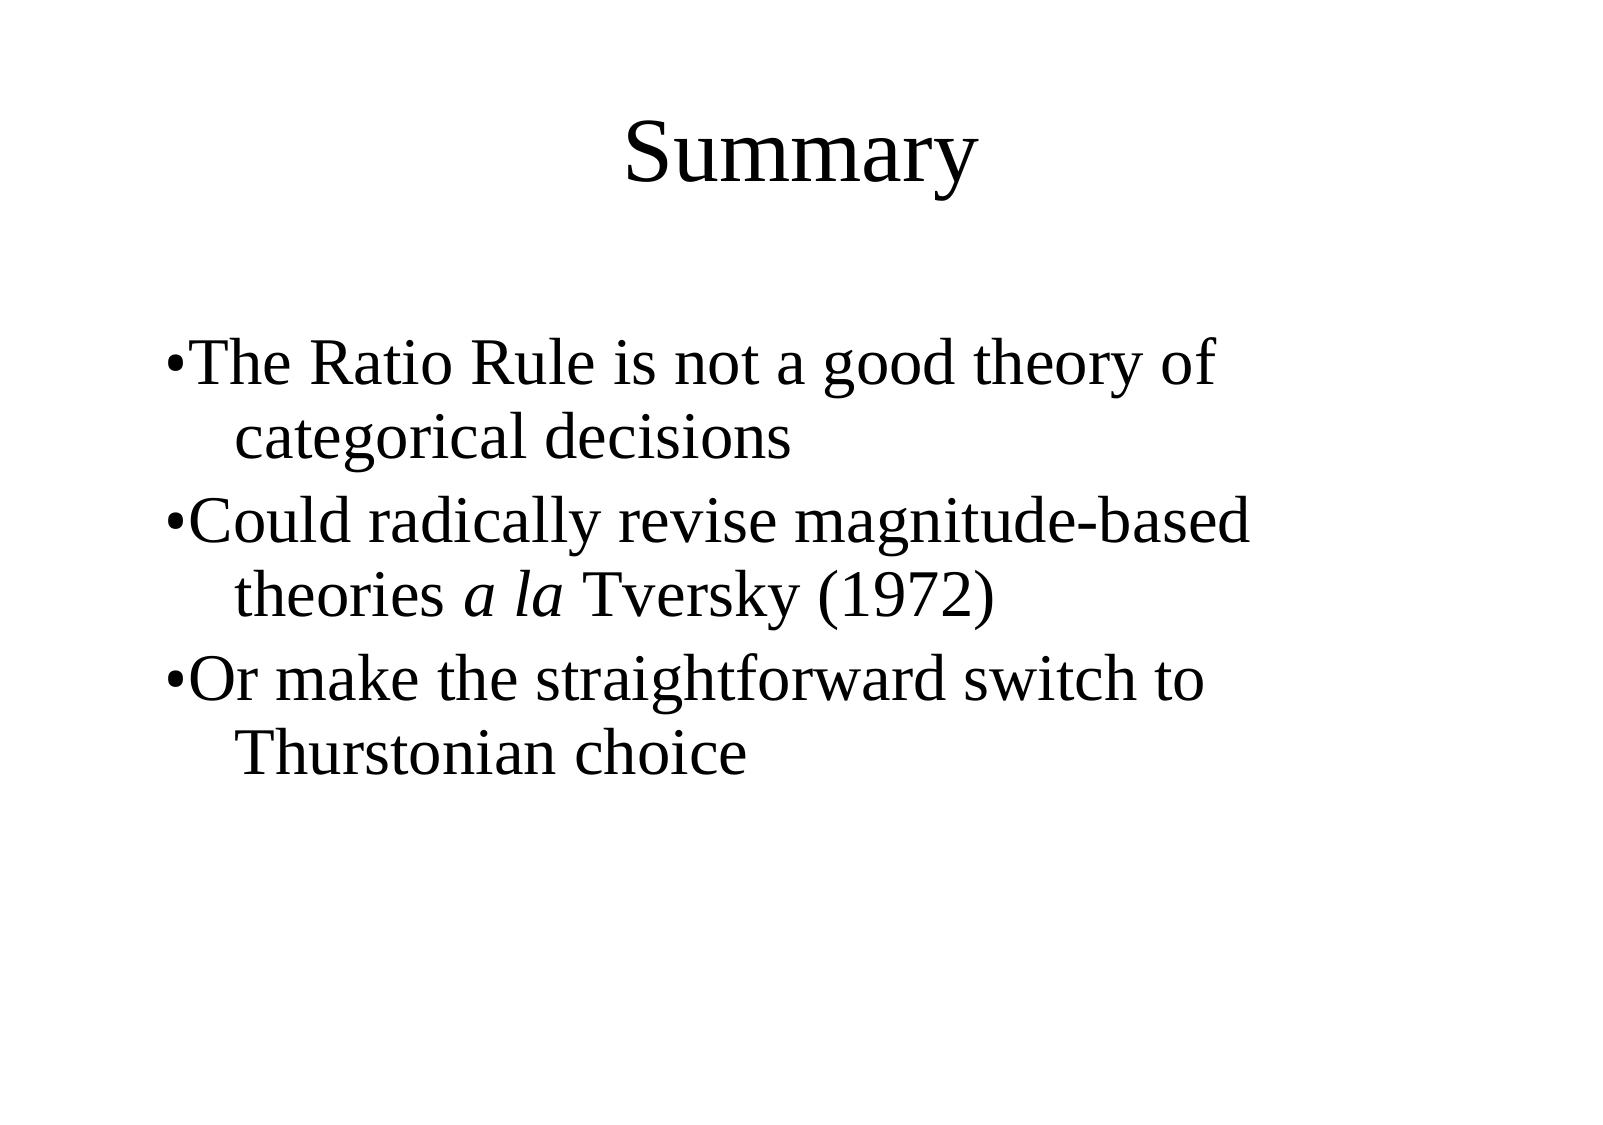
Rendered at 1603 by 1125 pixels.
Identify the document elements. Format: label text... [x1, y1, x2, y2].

text_box Summary [163, 99, 1439, 288]
text_box The Ratio Rule is not a good theory of categorical decisions Could radically revise magnitude-based theories a la Tversky (1972) Or make the straightforward switch to Thurstonian choice [163, 324, 1439, 1000]
